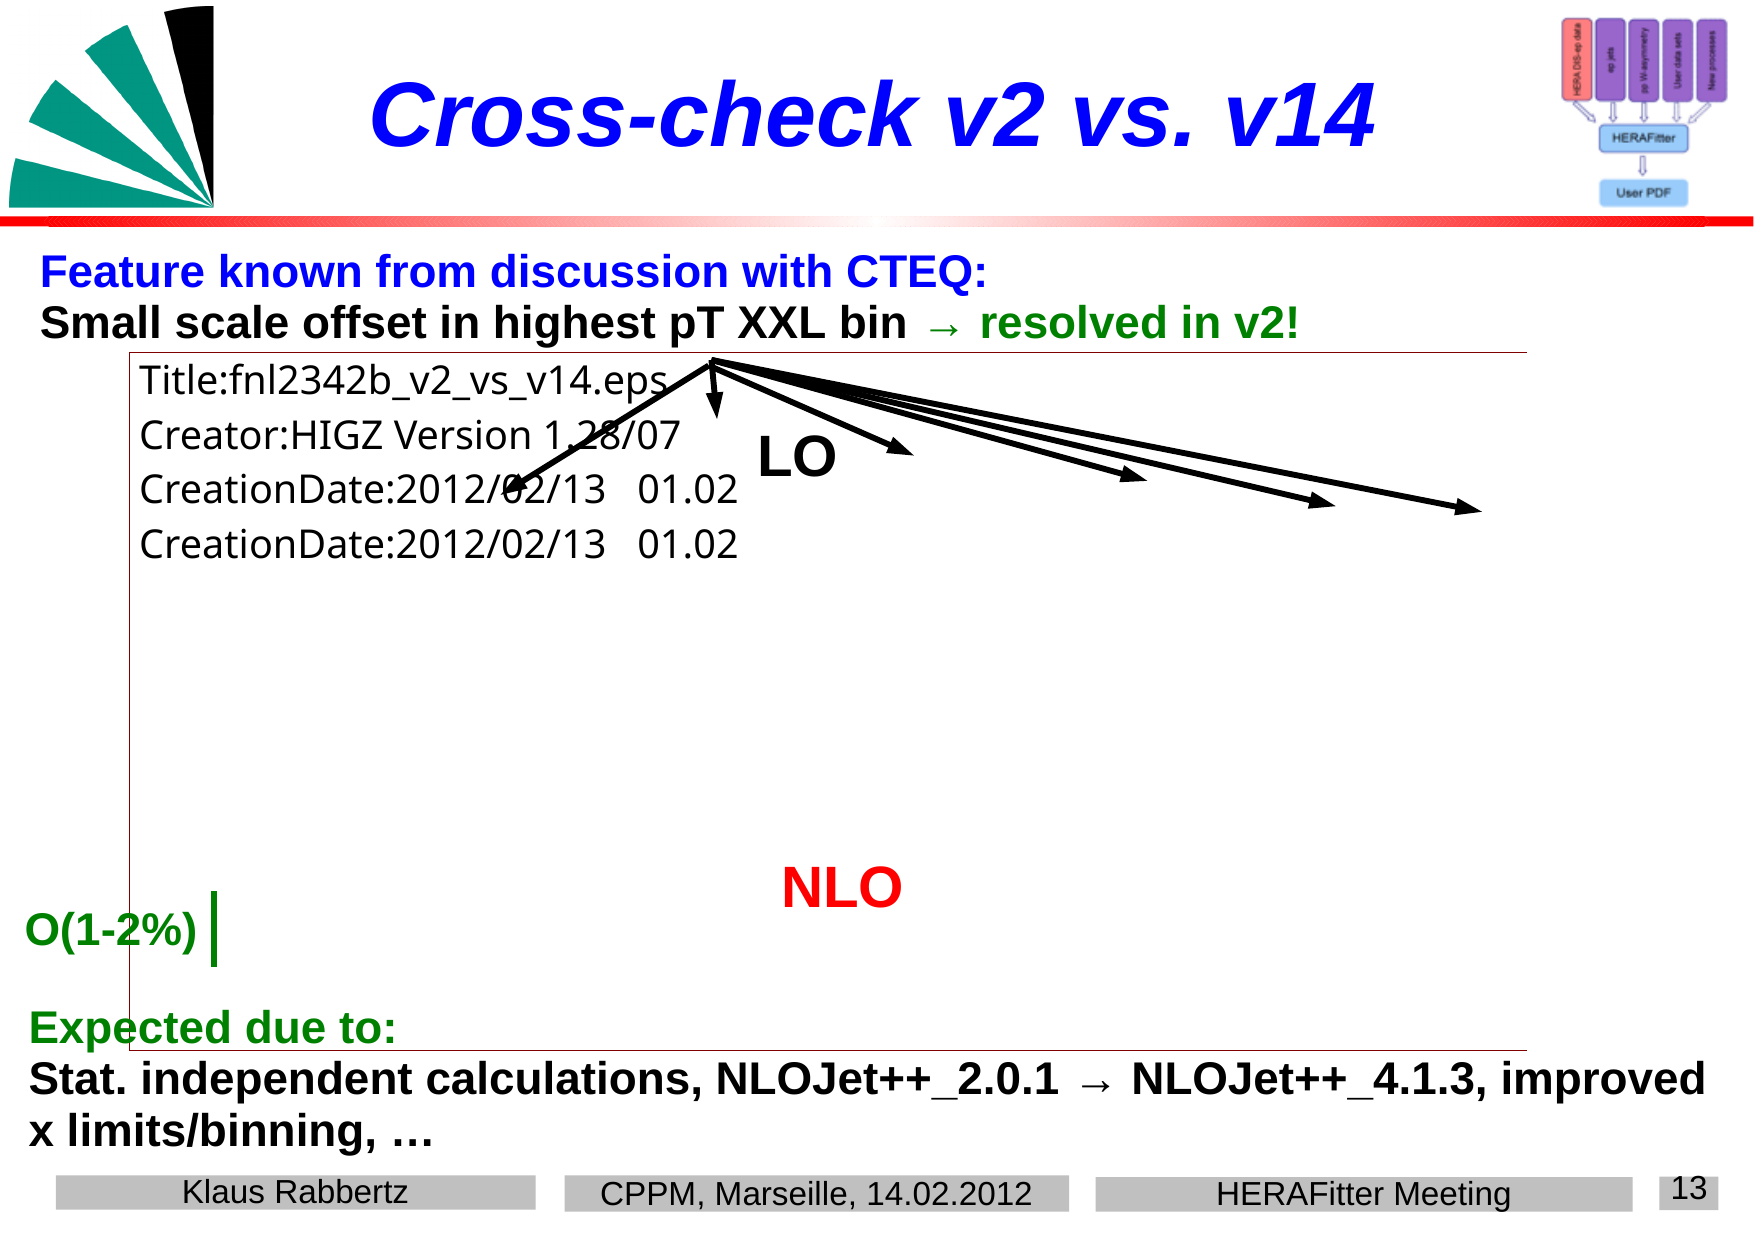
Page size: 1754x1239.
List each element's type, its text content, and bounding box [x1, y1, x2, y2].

text_box Feature known from discussion with CTEQ: Small scale offset in highest pT XXL bin → resolved in v2! [27, 240, 1312, 355]
text_box O(1-2%) [12, 897, 209, 961]
picture [1552, 15, 1736, 211]
text_box Expected due to: Stat. independent calculations, NLOJet++_2.0.1 → NLOJet++_4.1.3, improved x limits/binning, … [16, 996, 1719, 1162]
picture [126, 350, 1527, 996]
title Cross-check v2 vs. v14 [220, 22, 1525, 207]
text_box NLO [769, 849, 917, 926]
text_box LO [745, 417, 850, 495]
picture [9, 6, 214, 210]
